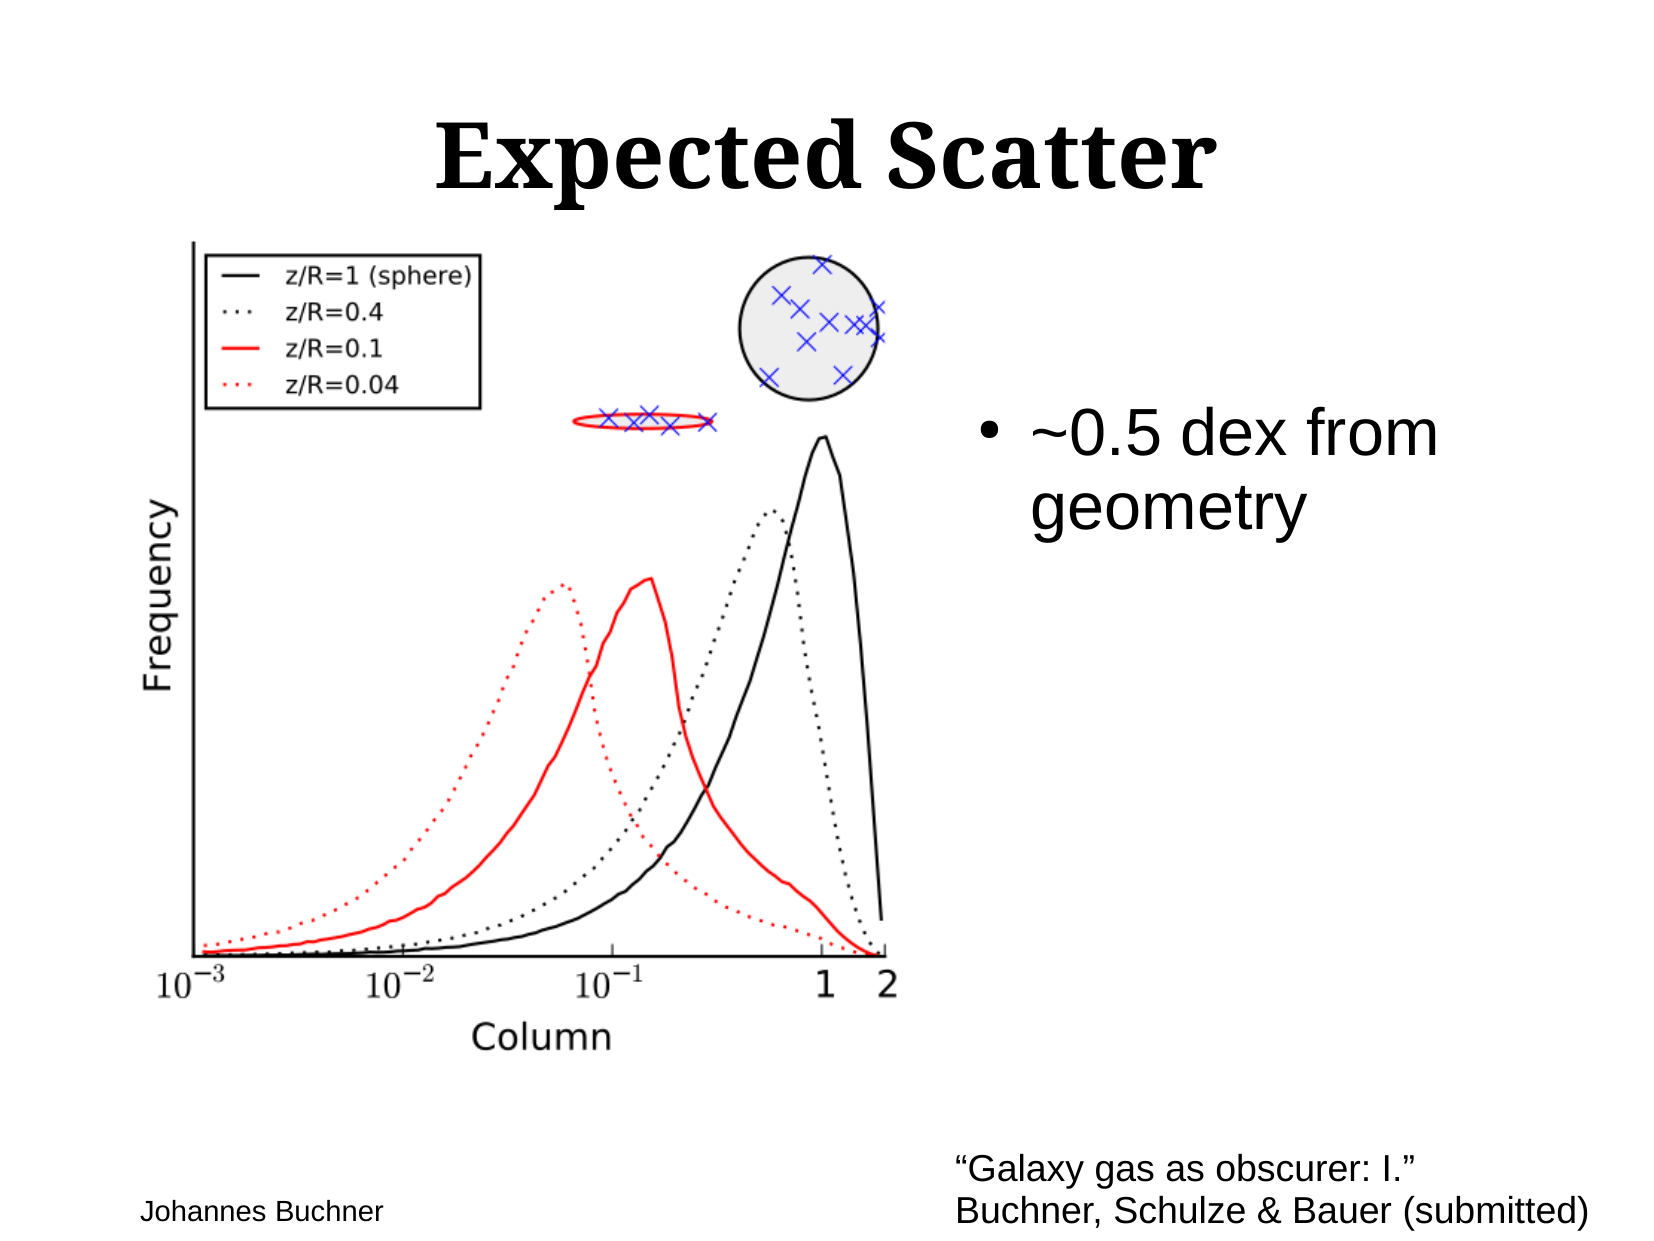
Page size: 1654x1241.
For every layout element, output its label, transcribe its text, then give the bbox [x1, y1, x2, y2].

text_box “Galaxy gas as obscurer: I.” Buchner, Schulze & Bauer (submitted) [940, 1140, 1646, 1239]
picture [120, 221, 916, 1081]
list ~0.5 dex from geometry [960, 290, 1636, 1010]
title Expected Scatter [82, 49, 1571, 257]
